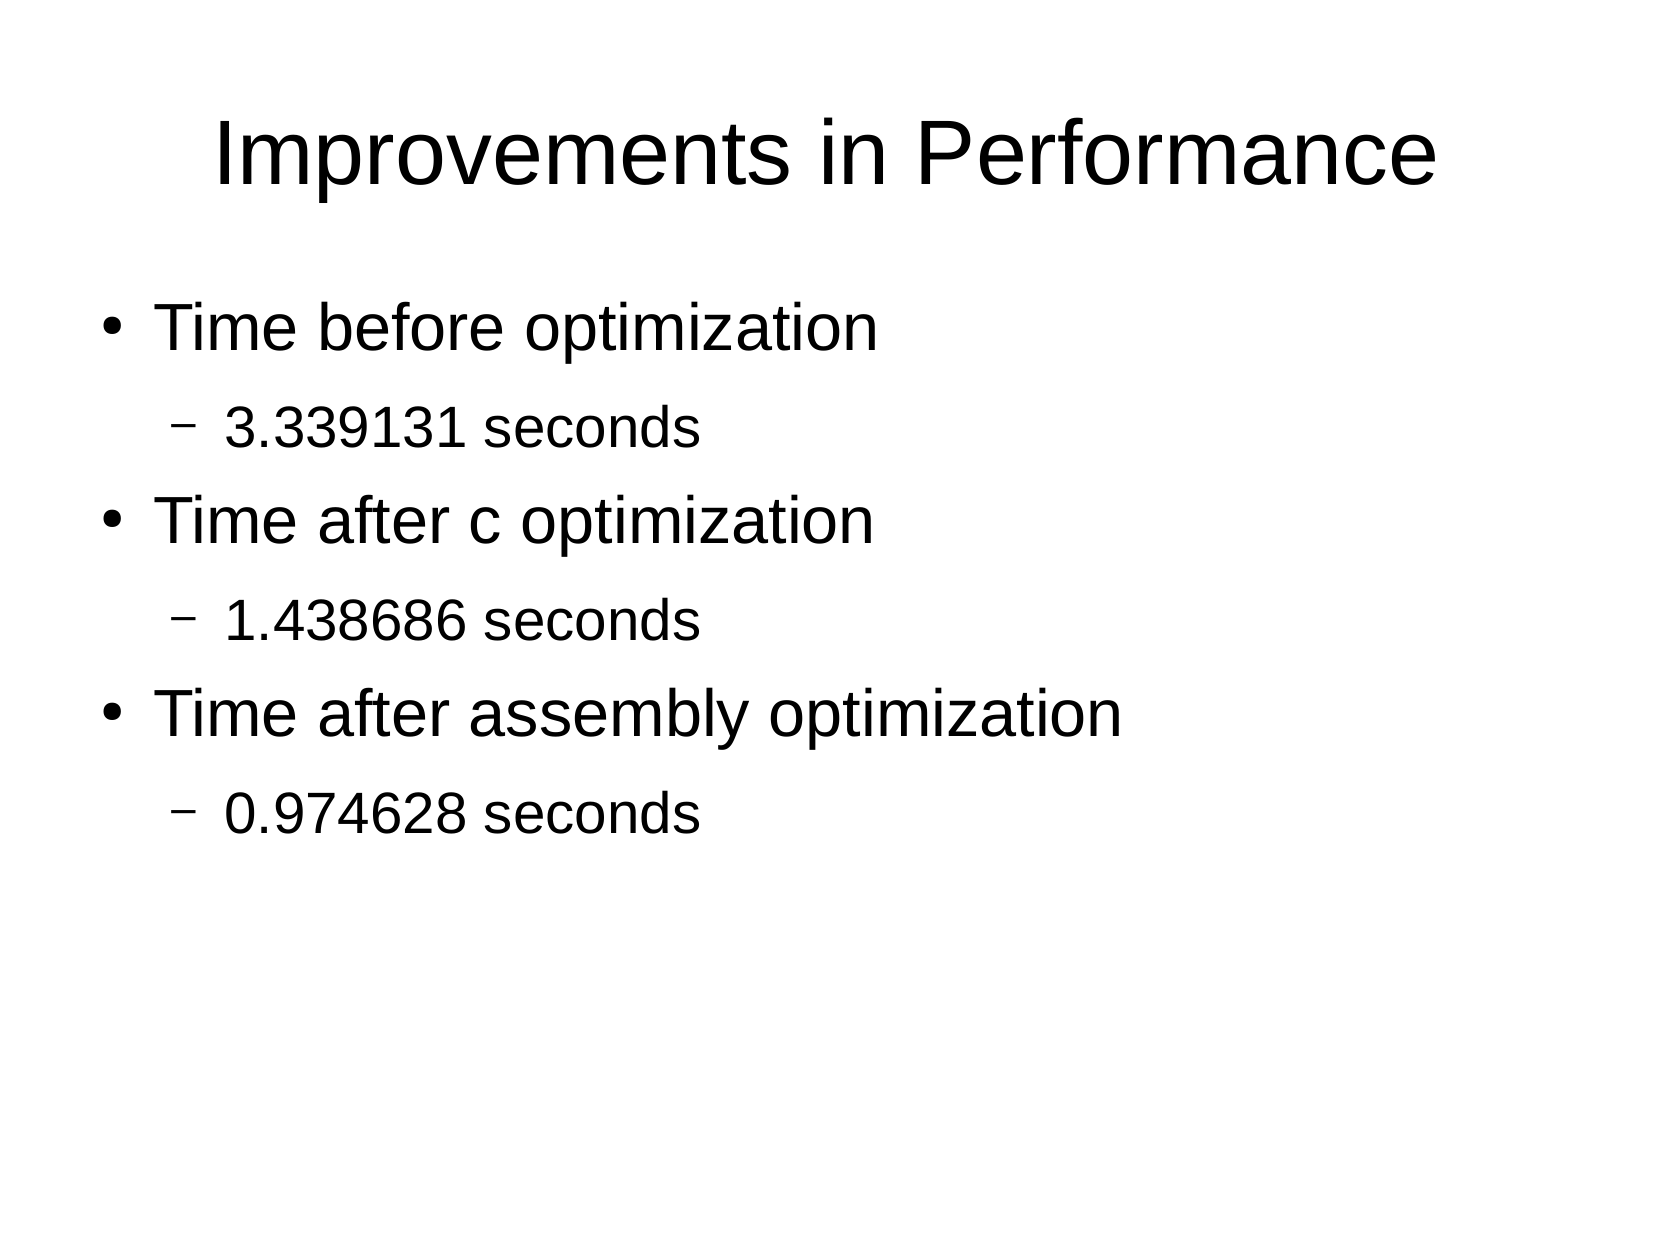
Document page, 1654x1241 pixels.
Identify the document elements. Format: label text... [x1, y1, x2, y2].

list Time before optimization 3.339131 seconds Time after c optimization 1.438686 seconds Time after assembly optimization 0.974628 seconds [82, 290, 1538, 1010]
title Improvements in Performance [82, 49, 1571, 257]
